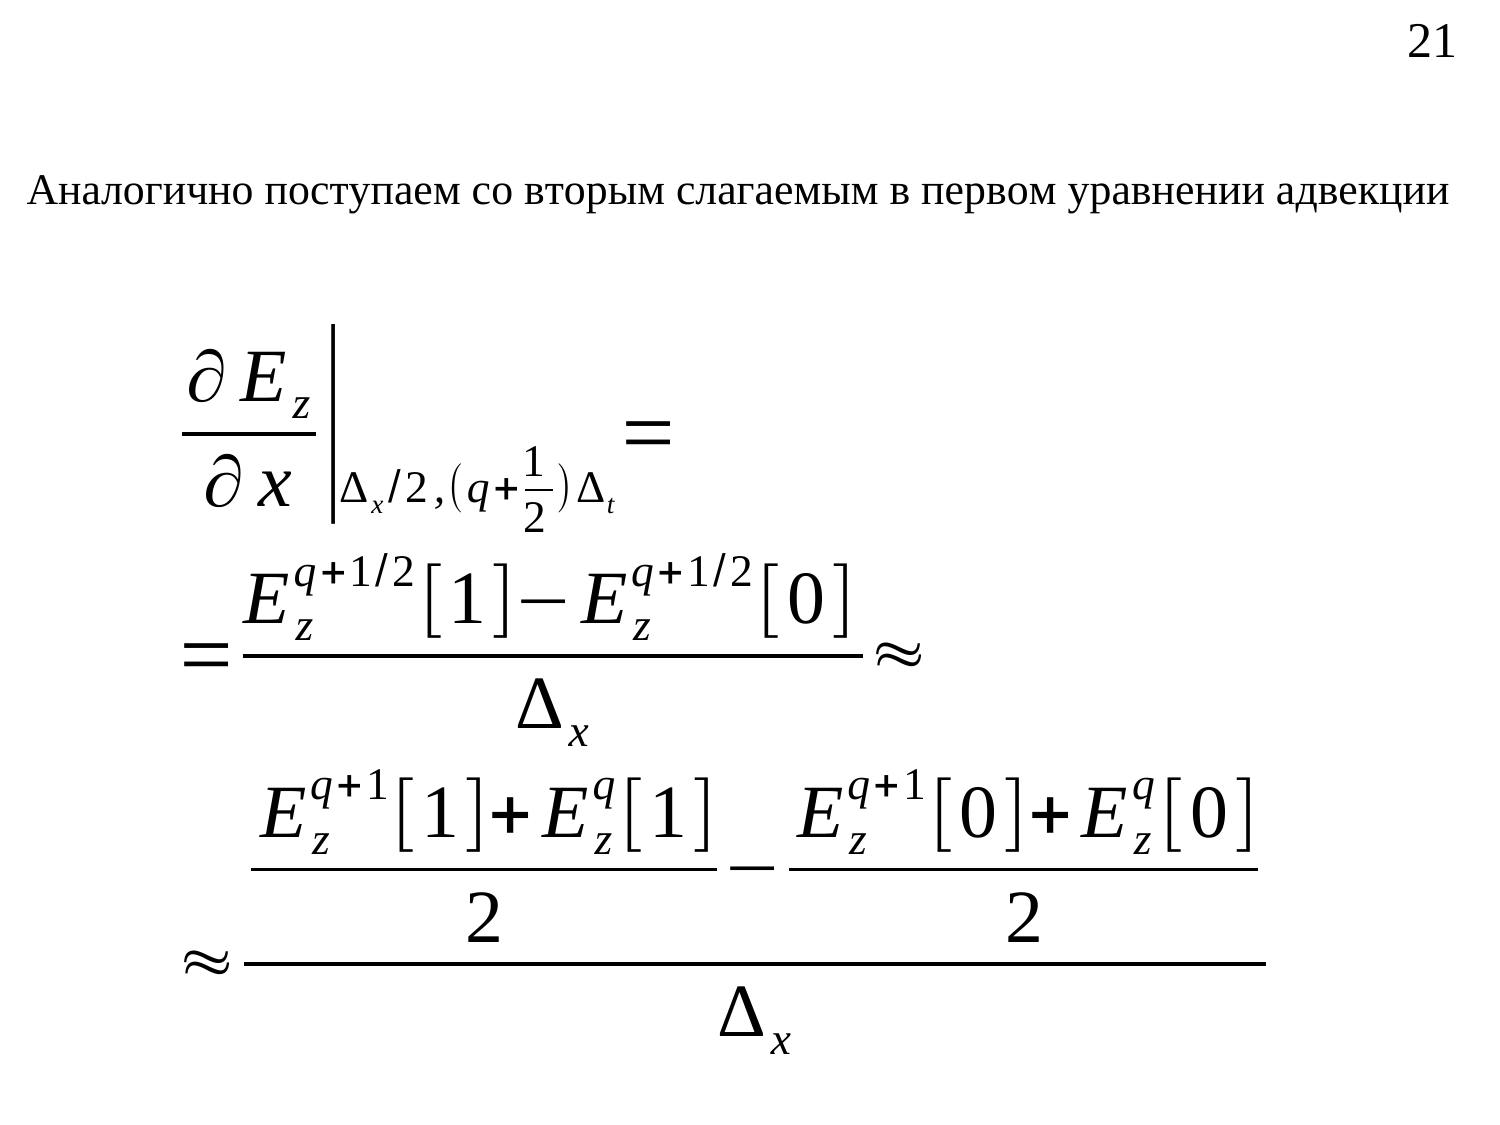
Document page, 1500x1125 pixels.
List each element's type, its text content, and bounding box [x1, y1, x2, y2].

chart [142, 324, 1302, 1064]
text_box Аналогично поступаем со вторым слагаемым в первом уравнении адвекции [11, 153, 1487, 229]
